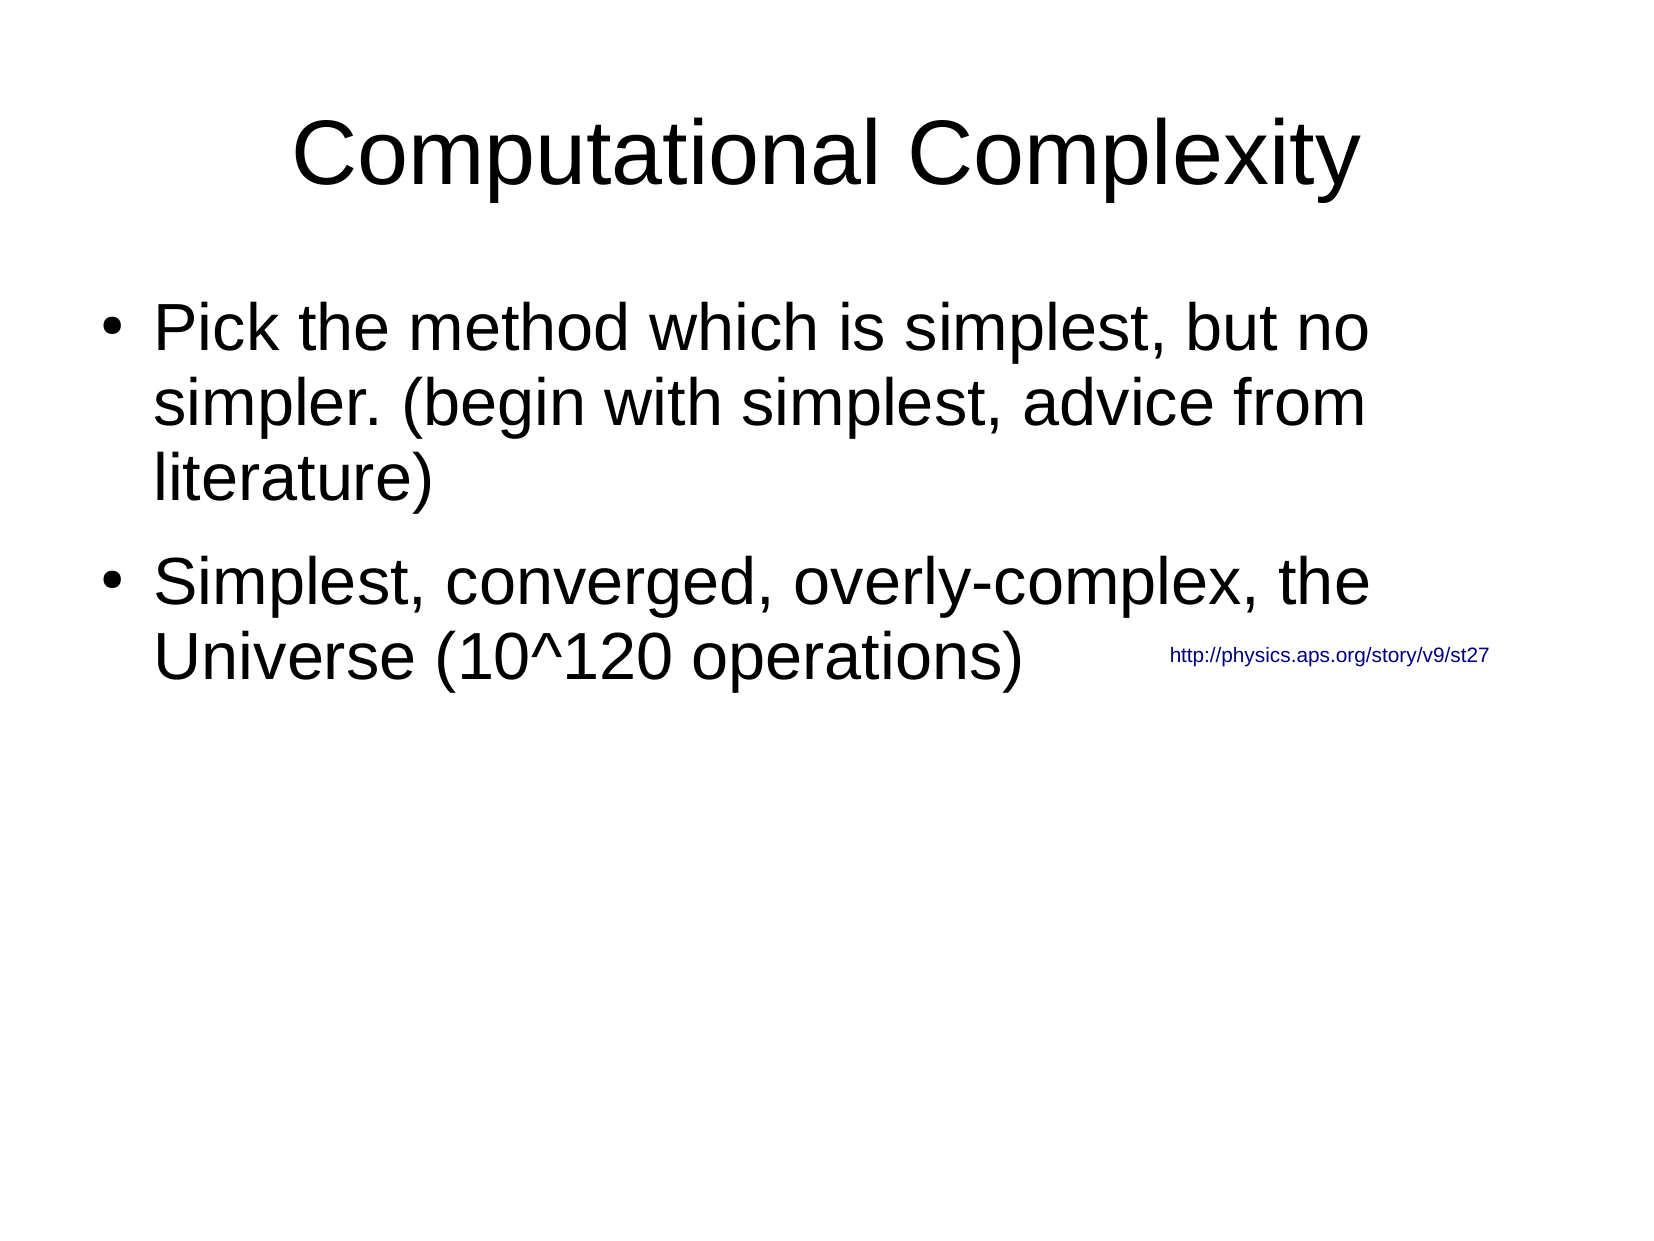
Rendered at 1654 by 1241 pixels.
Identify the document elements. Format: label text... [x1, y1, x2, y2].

list Pick the method which is simplest, but no simpler. (begin with simplest, advice from literature) Simplest, converged, overly-complex, the Universe (10^120 operations) [82, 290, 1538, 706]
text_box http://physics.aps.org/story/v9/st27 [1155, 636, 1505, 676]
title Computational Complexity [82, 49, 1571, 257]
